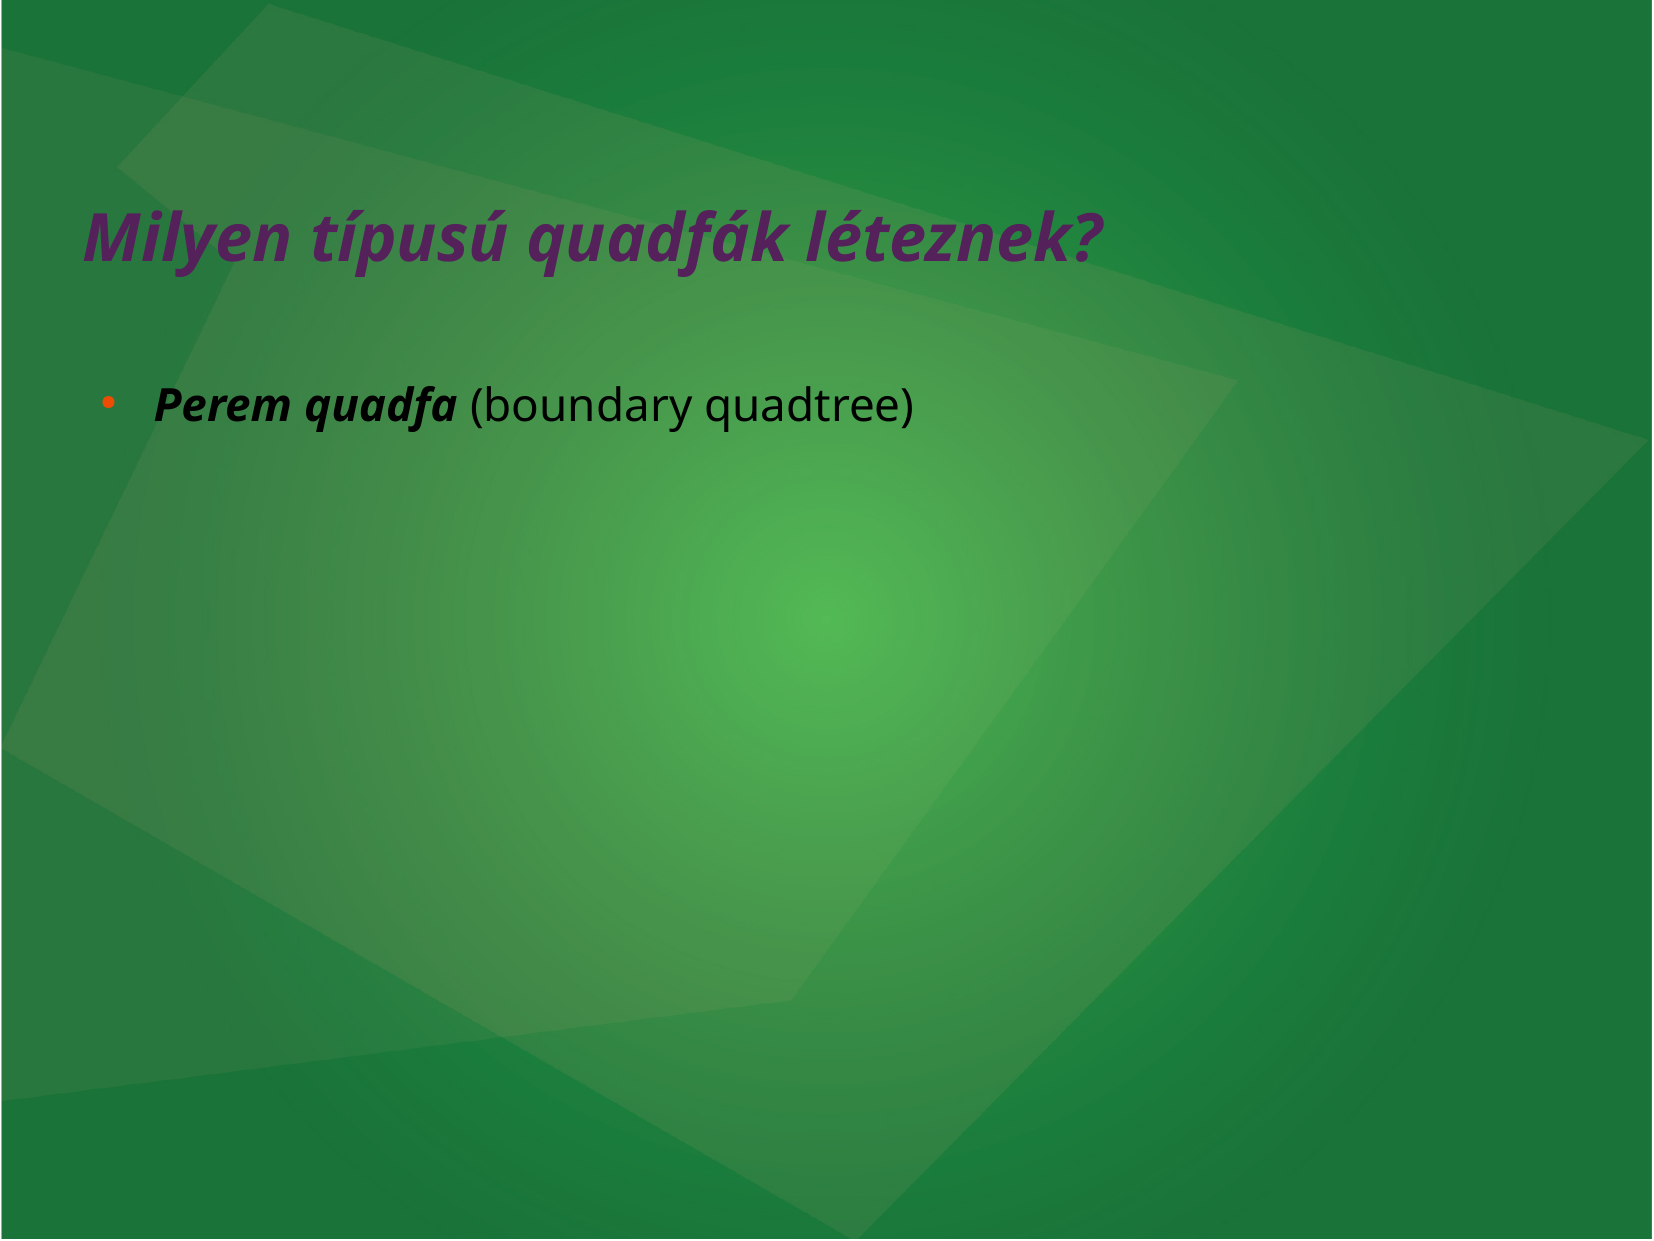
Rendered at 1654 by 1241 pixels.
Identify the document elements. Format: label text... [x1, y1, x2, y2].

picture [0, 0, 1652, 1241]
title Milyen típusú quadfák léteznek? [82, 132, 1571, 340]
list Perem quadfa (boundary quadtree) [82, 372, 1571, 1093]
